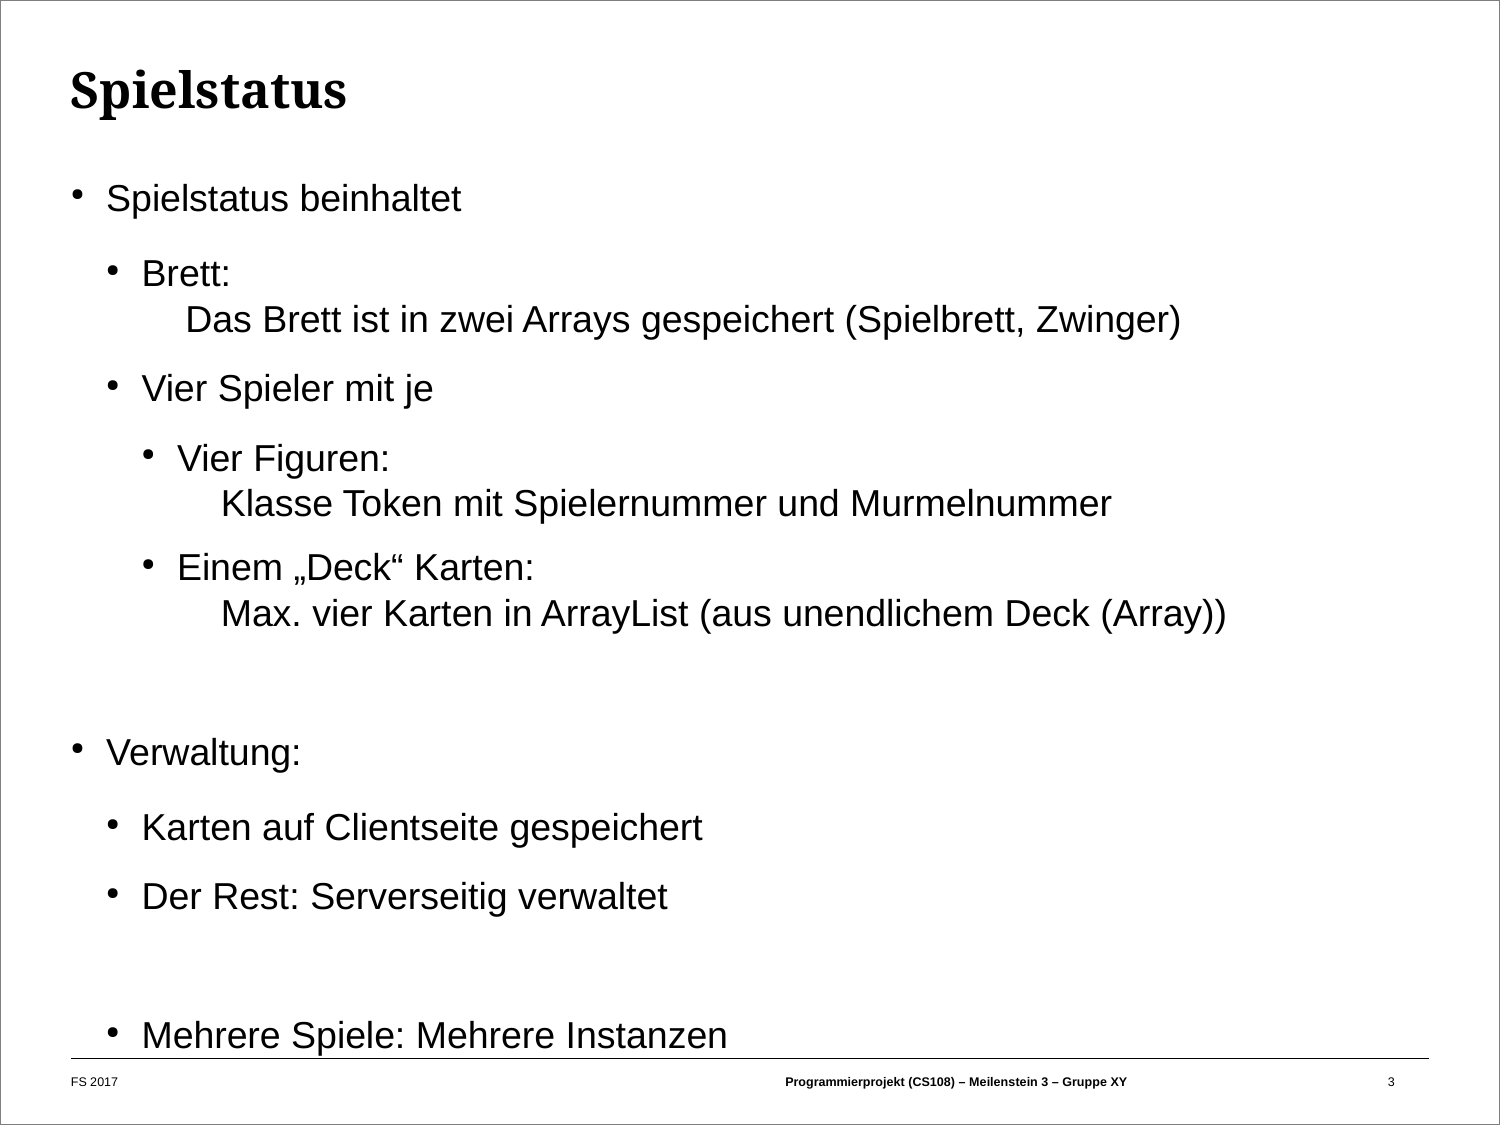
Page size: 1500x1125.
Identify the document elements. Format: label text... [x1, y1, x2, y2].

list Spielstatus beinhaltet Brett: Das Brett ist in zwei Arrays gespeichert (Spielbrett, Zwinger) Vier Spieler mit je Vier Figuren: Klasse Token mit Spielernummer und Murmelnummer Einem „Deck“ Karten: Max. vier Karten in ArrayList (aus unendlichem Deck (Array)) Verwaltung: Karten auf Clientseite gespeichert Der Rest: Serverseitig verwaltet Mehrere Spiele: Mehrere Instanzen [70, 172, 1430, 947]
text_box FS 2017 [70, 1070, 425, 1100]
text_box <number> [1387, 1070, 1430, 1100]
title Spielstatus [70, 66, 1430, 172]
text_box Programmierprojekt (CS108) – Meilenstein 3 – Gruppe XY [785, 1070, 1377, 1100]
